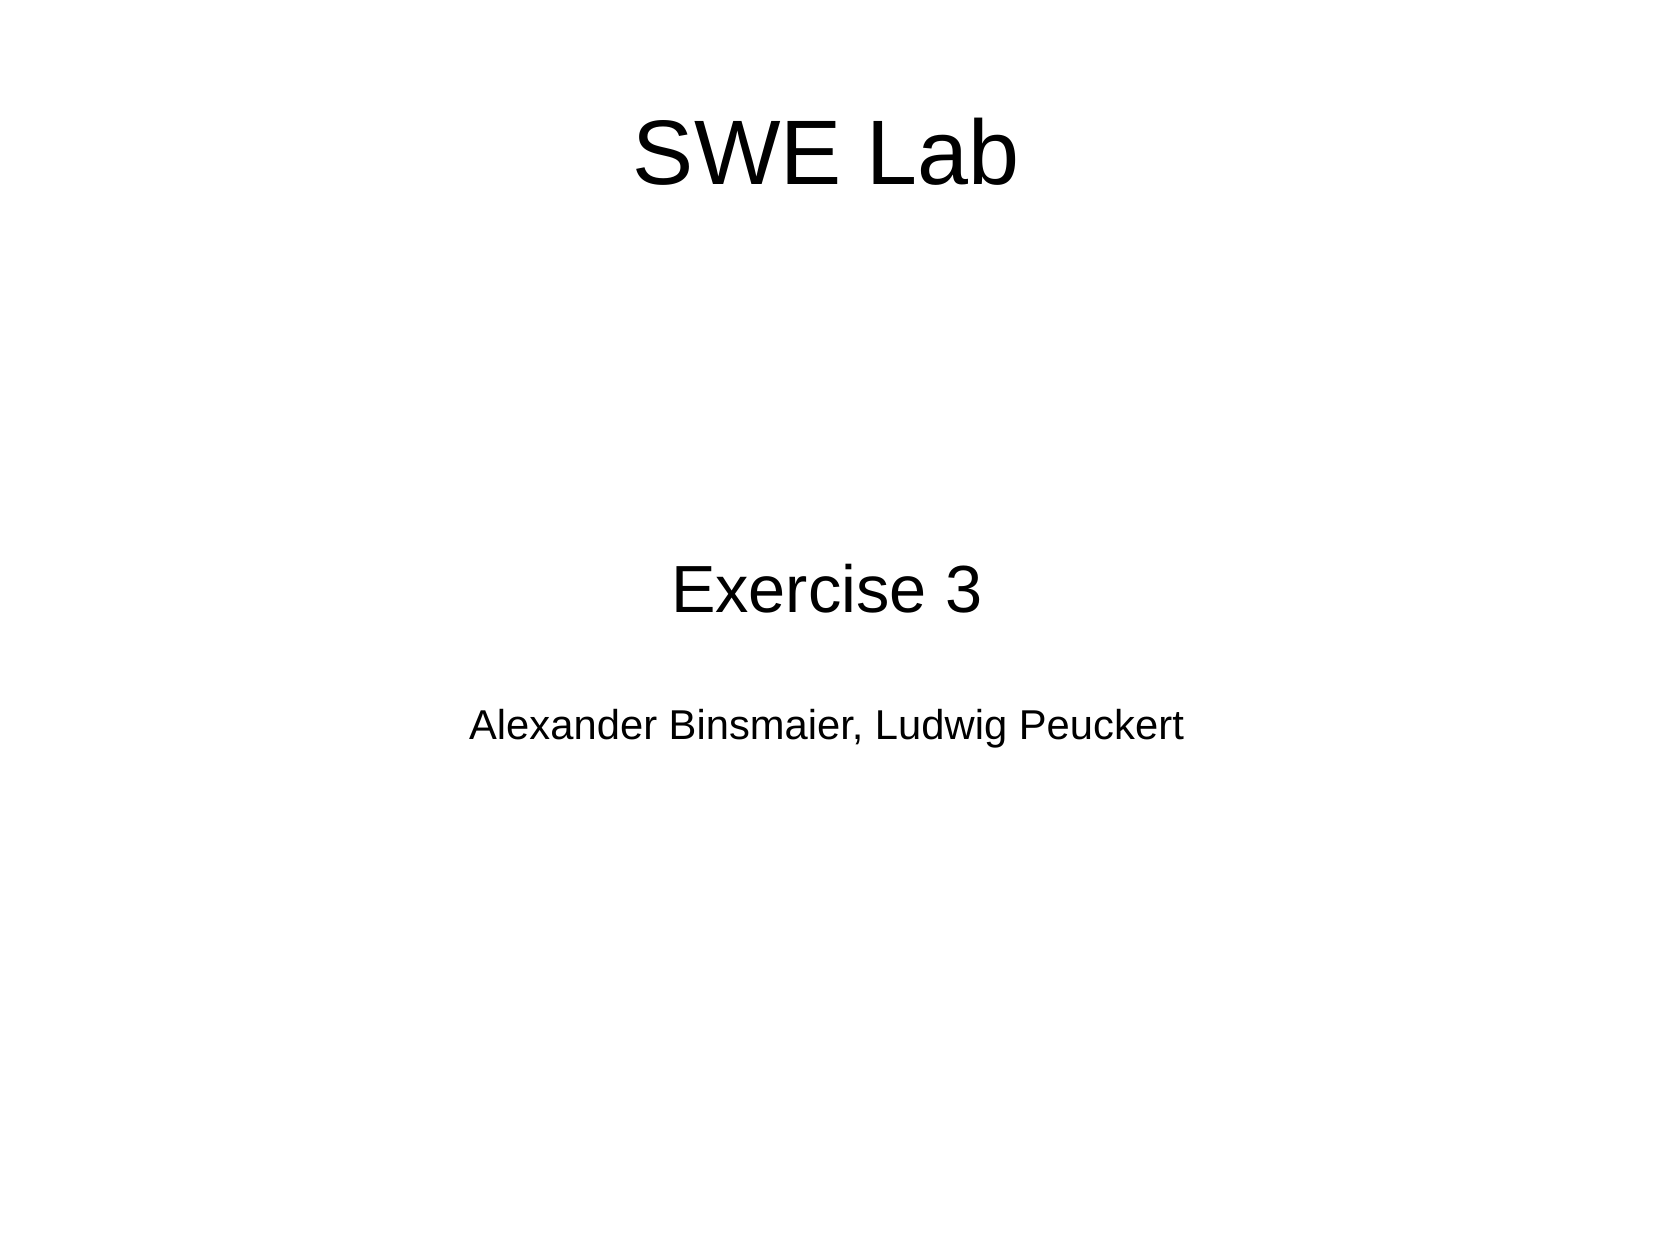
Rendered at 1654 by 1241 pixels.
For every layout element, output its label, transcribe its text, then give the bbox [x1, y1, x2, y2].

subtitle Exercise 3 Alexander Binsmaier, Ludwig Peuckert [82, 290, 1571, 1010]
title SWE Lab [82, 49, 1571, 257]
